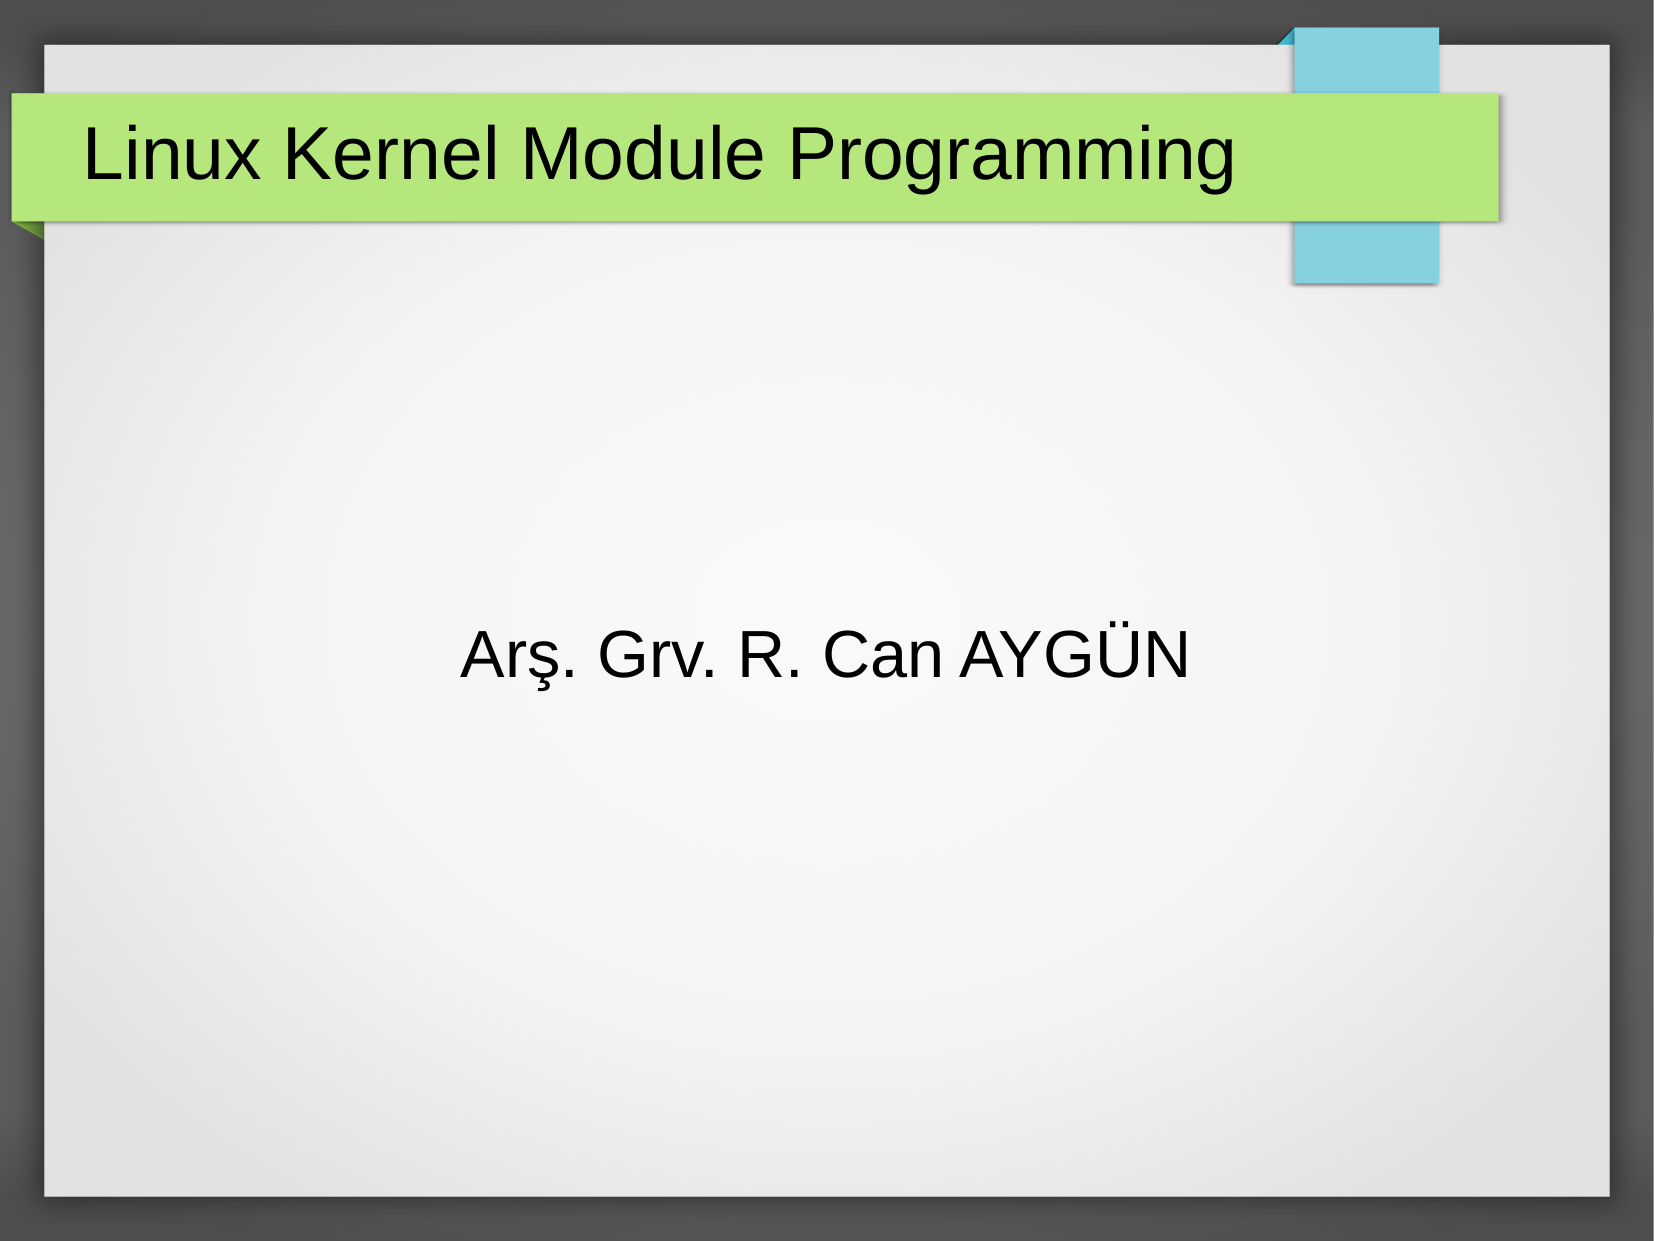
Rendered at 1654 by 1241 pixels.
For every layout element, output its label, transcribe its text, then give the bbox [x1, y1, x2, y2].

picture [0, 0, 1654, 1241]
subtitle Arş. Grv. R. Can AYGÜN [82, 295, 1571, 1015]
title Linux Kernel Module Programming [82, 94, 1264, 213]
